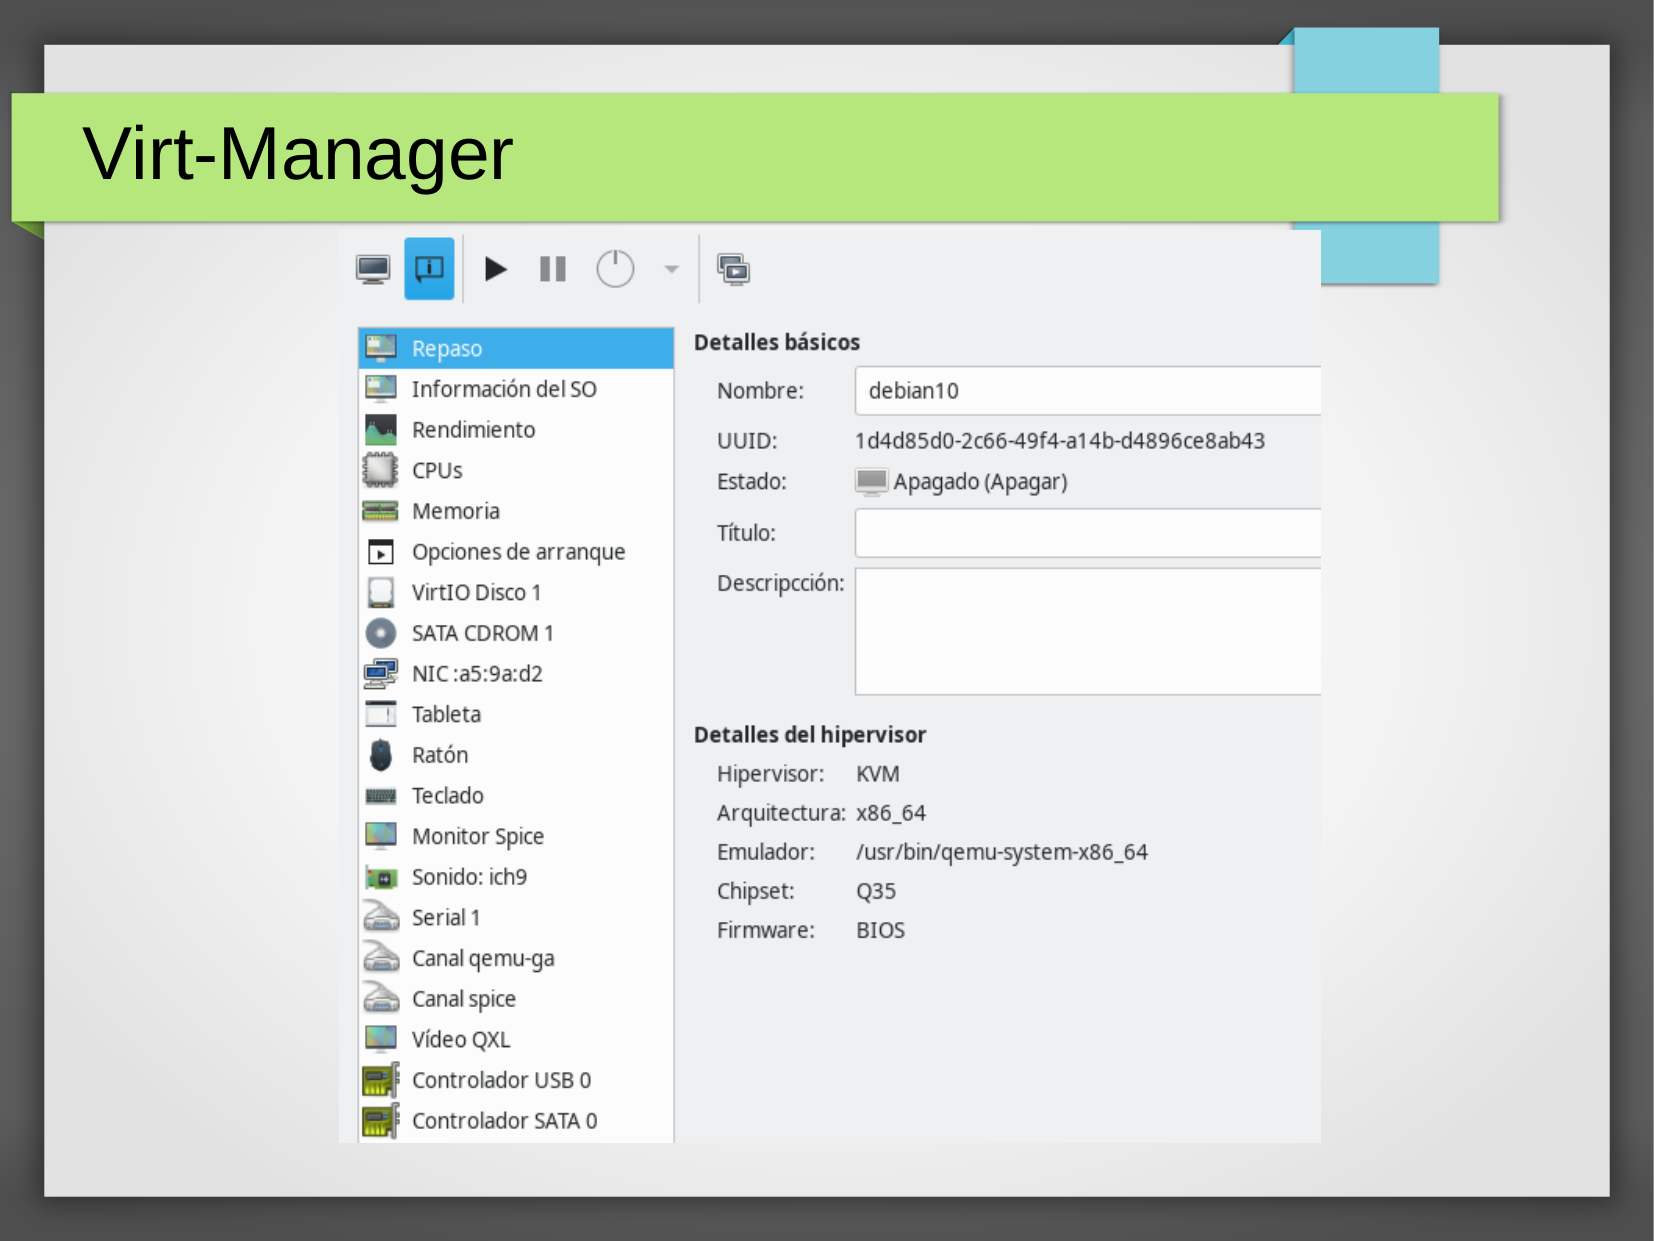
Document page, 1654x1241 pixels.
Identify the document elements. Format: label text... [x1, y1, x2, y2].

picture [0, 0, 1654, 1241]
title Virt-Manager [82, 94, 1264, 213]
